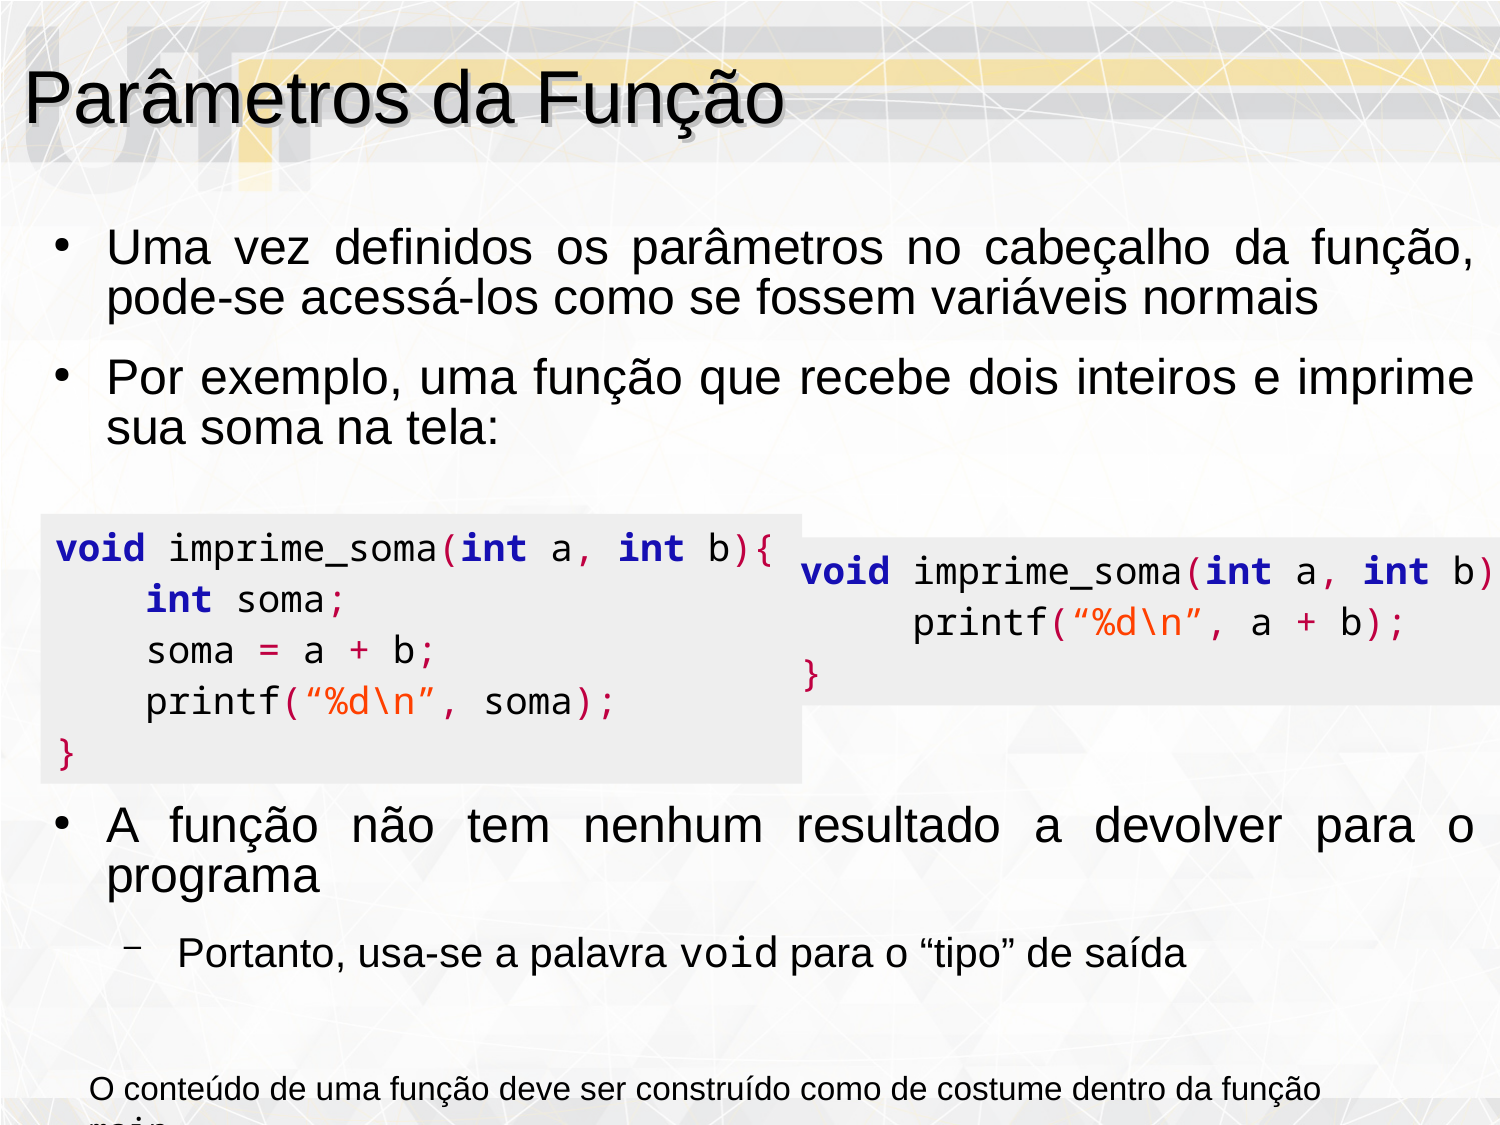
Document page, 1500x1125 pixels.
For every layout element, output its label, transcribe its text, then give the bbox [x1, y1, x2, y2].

text_box void imprime_soma(int a, int b){ printf(“%d\n”, a + b); } [785, 537, 1472, 665]
text_box void imprime_soma(int a, int b){ int soma; soma = a + b; printf(“%d\n”, soma); } [40, 513, 739, 717]
title Parâmetros da Função [23, 18, 1489, 178]
list Uma vez definidos os parâmetros no cabeçalho da função, pode-se acessá-los como se fossem variáveis normais Por exemplo, uma função que recebe dois inteiros e imprime sua soma na tela: A função não tem nenhum resultado a devolver para o programa Portanto, usa-se a palavra void para o “tipo” de saída [35, 224, 1477, 1087]
text_box O conteúdo de uma função deve ser construído como de costume dentro da função main [74, 1062, 1427, 1117]
